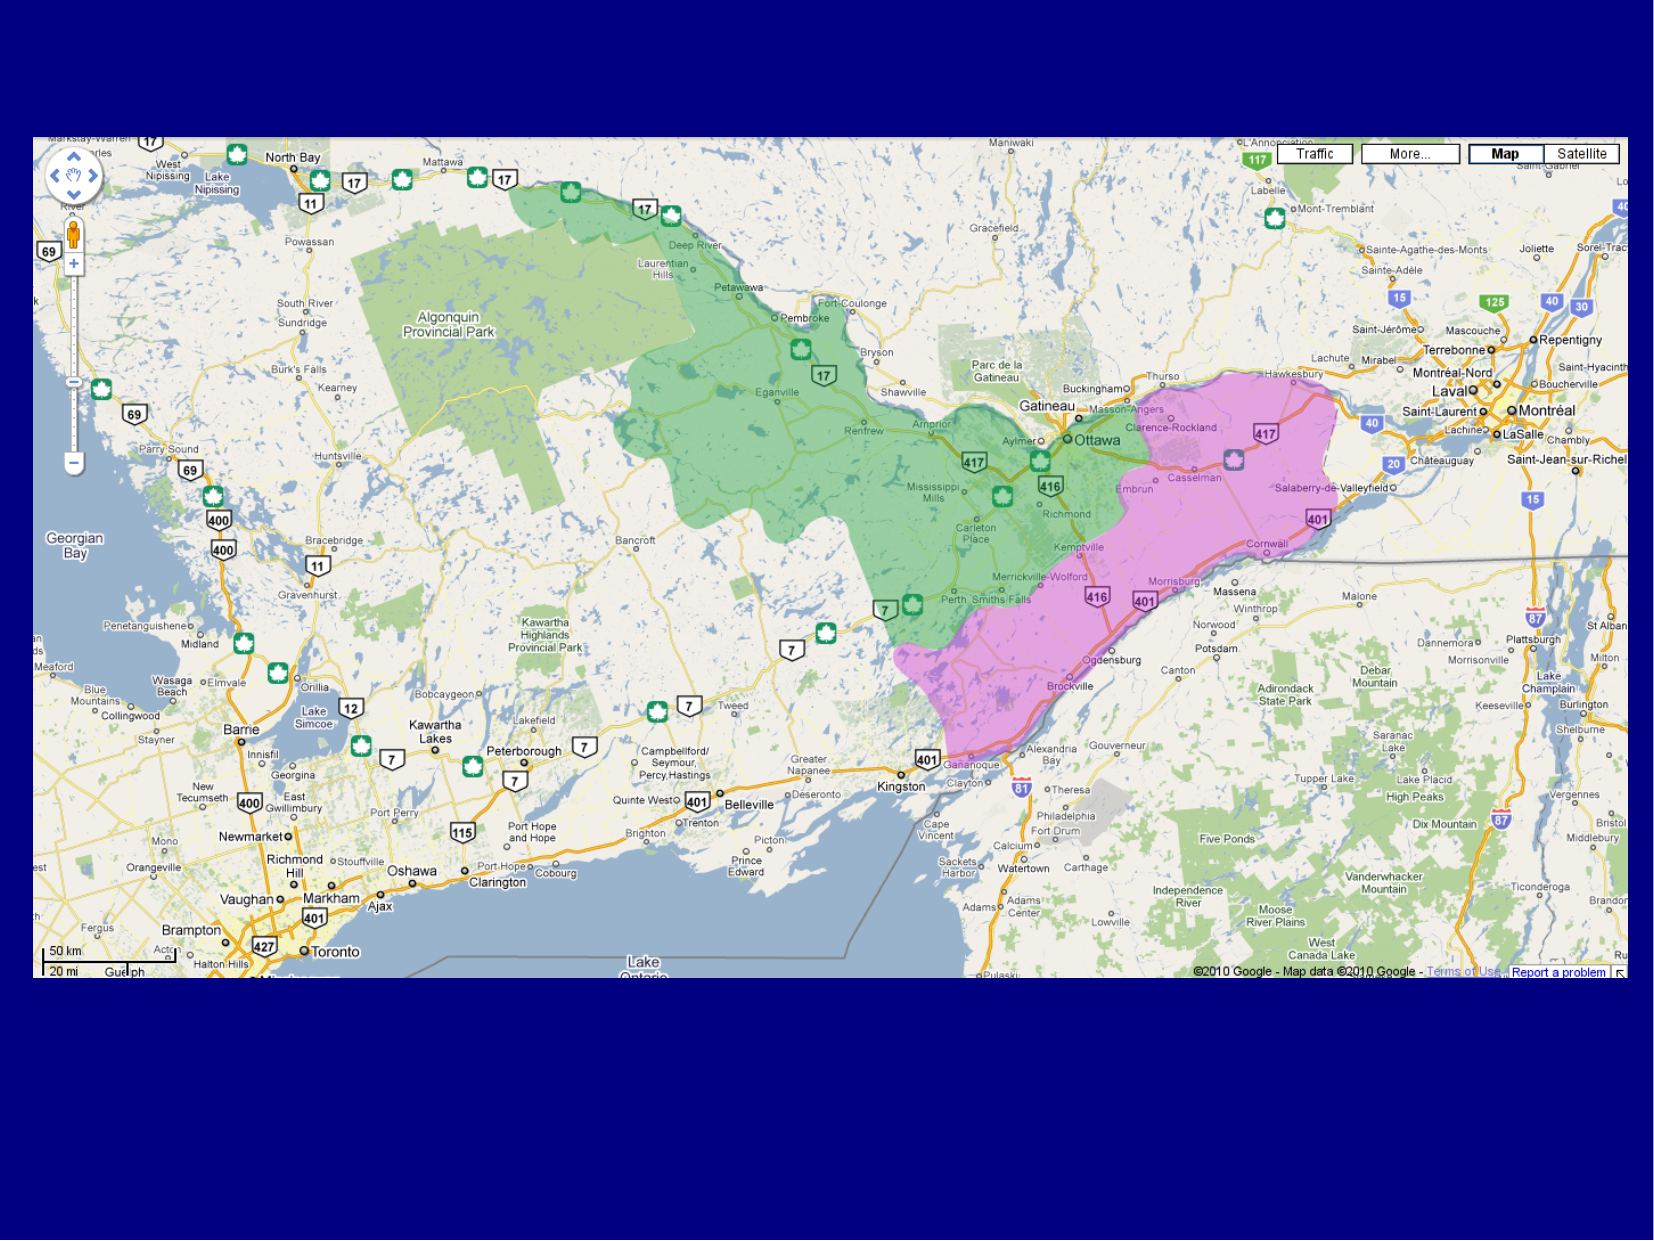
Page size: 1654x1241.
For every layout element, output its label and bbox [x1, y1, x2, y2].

picture [33, 137, 1628, 978]
